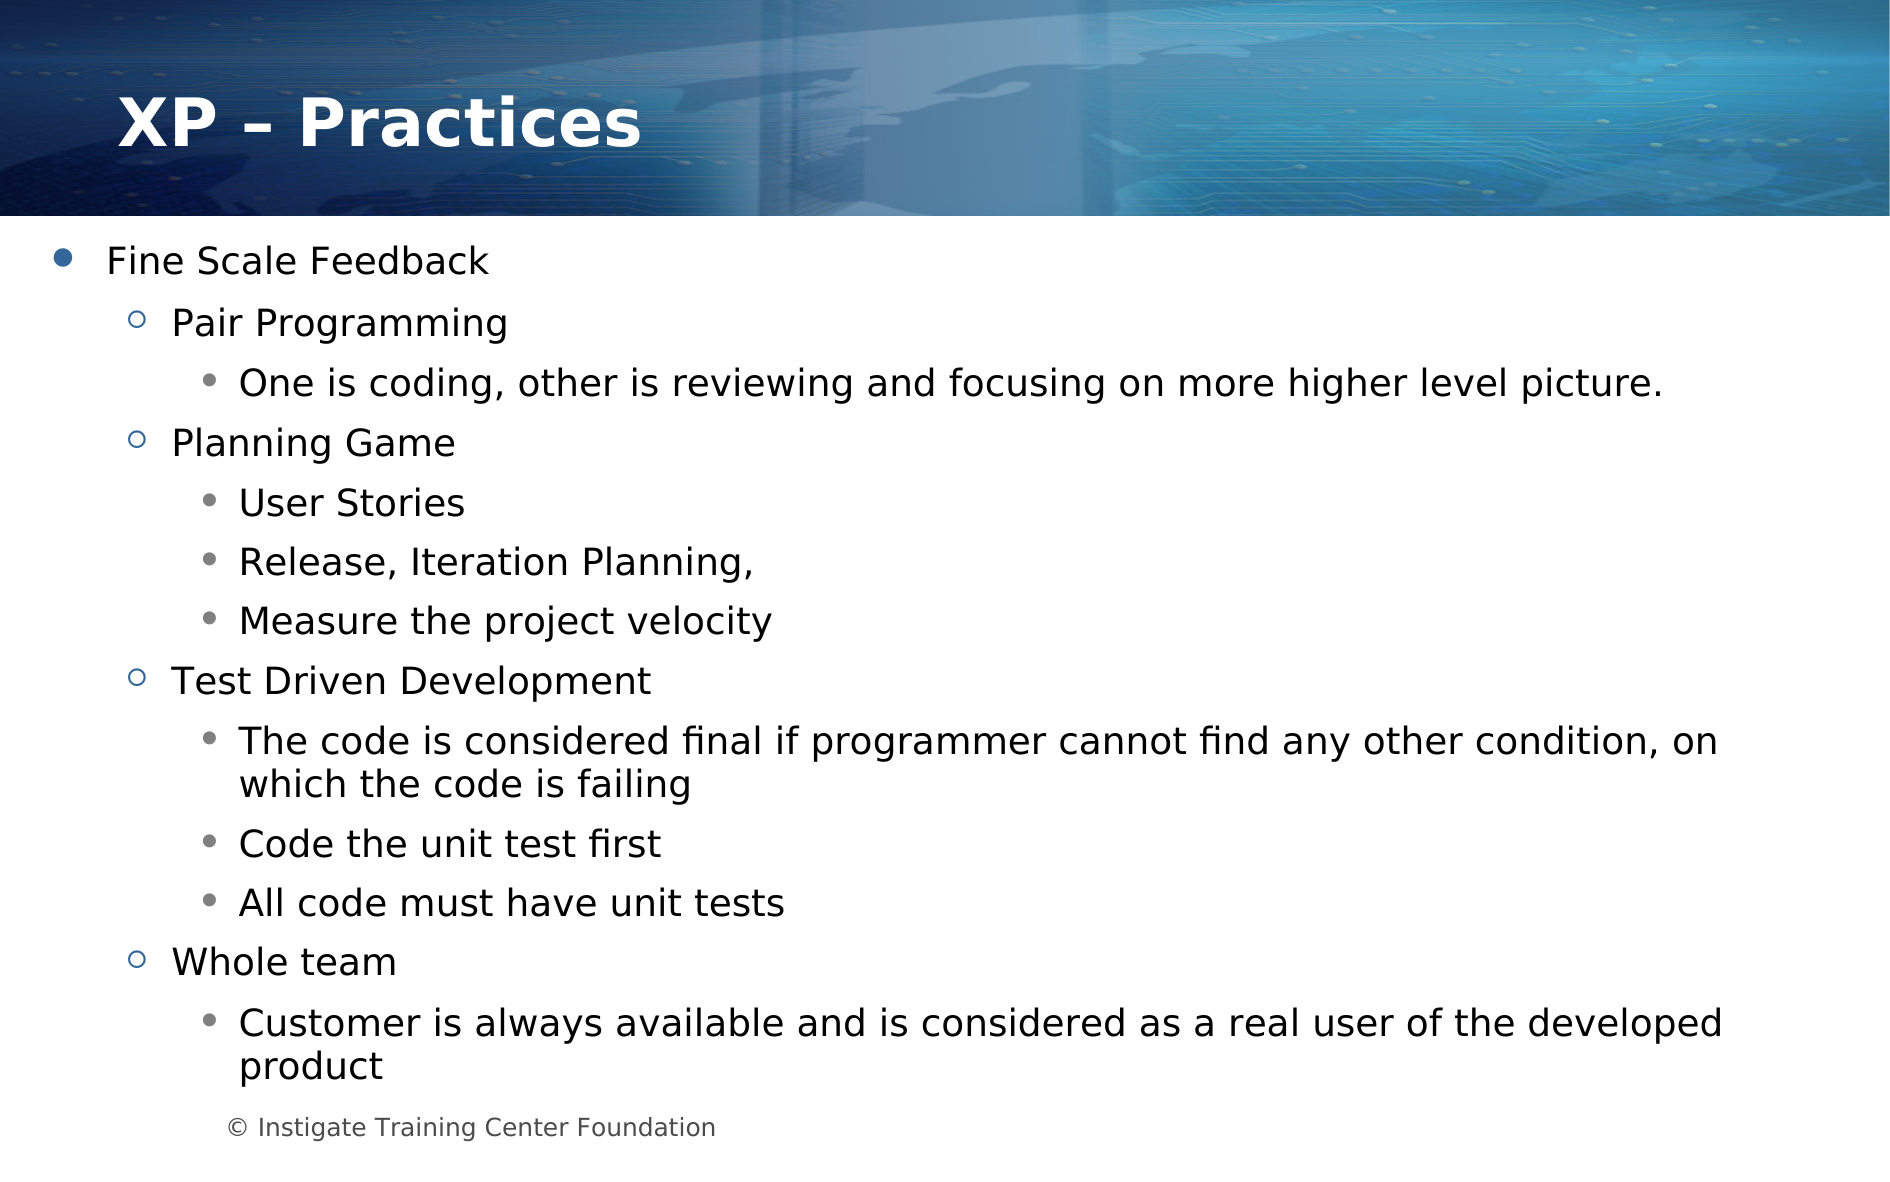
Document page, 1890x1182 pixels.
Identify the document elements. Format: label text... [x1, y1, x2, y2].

list Fine Scale Feedback Pair Programming One is coding, other is reviewing and focusing on more higher level picture. Planning Game User Stories Release, Iteration Planning, Measure the project velocity Test Driven Development The code is considered final if programmer cannot find any other condition, on which the code is failing Code the unit test first All code must have unit tests Whole team Customer is always available and is considered as a real user of the developed product [51, 239, 1801, 1096]
title XP – Practices [94, 47, 1793, 217]
picture [0, 0, 1890, 216]
